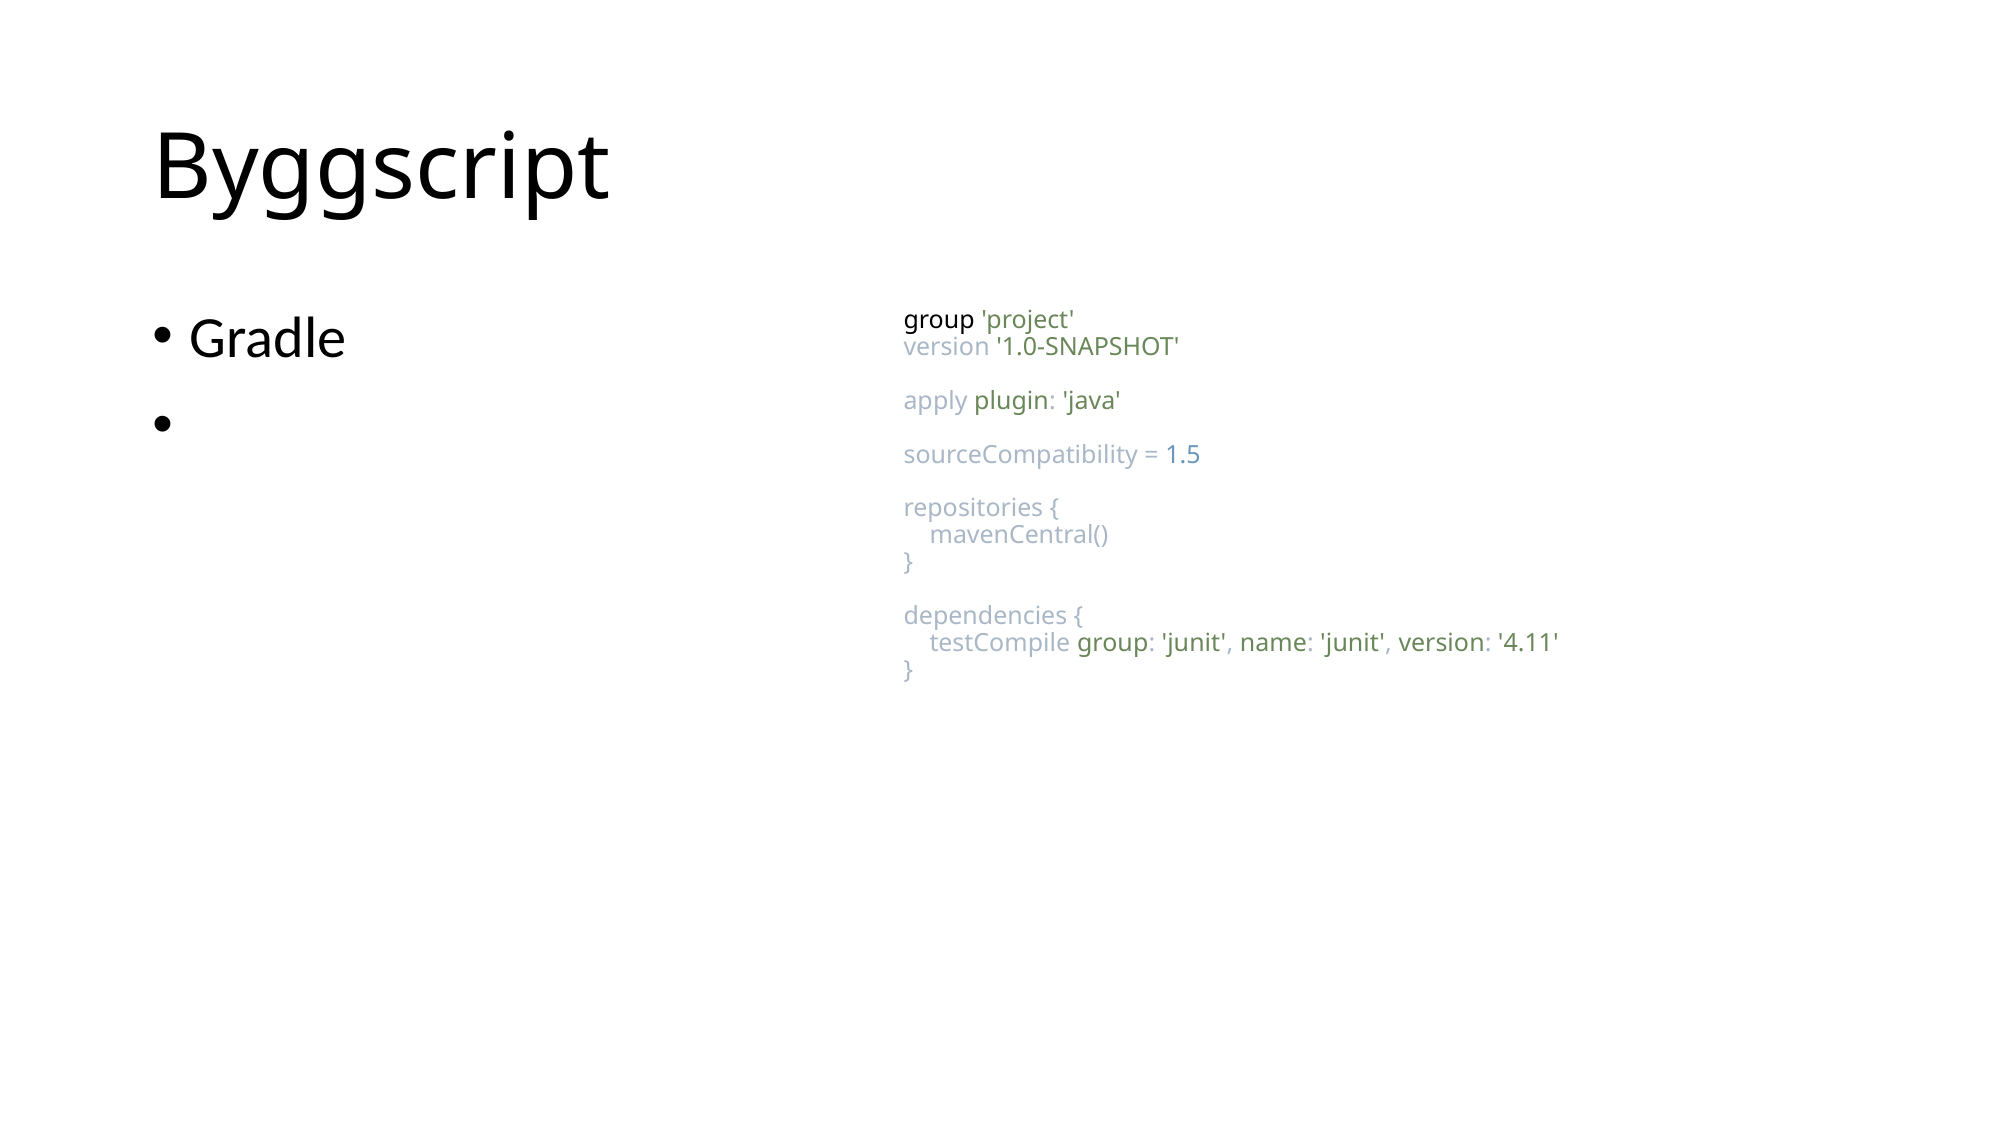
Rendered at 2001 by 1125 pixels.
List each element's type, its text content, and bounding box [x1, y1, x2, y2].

list Gradle [137, 299, 888, 1014]
list group 'project' version '1.0-SNAPSHOT' apply plugin: 'java' sourceCompatibility = 1.5 repositories { mavenCentral() } dependencies { testCompile group: 'junit', name: 'junit', version: '4.11' } [888, 299, 1739, 1014]
title Byggscript [137, 59, 1863, 278]
